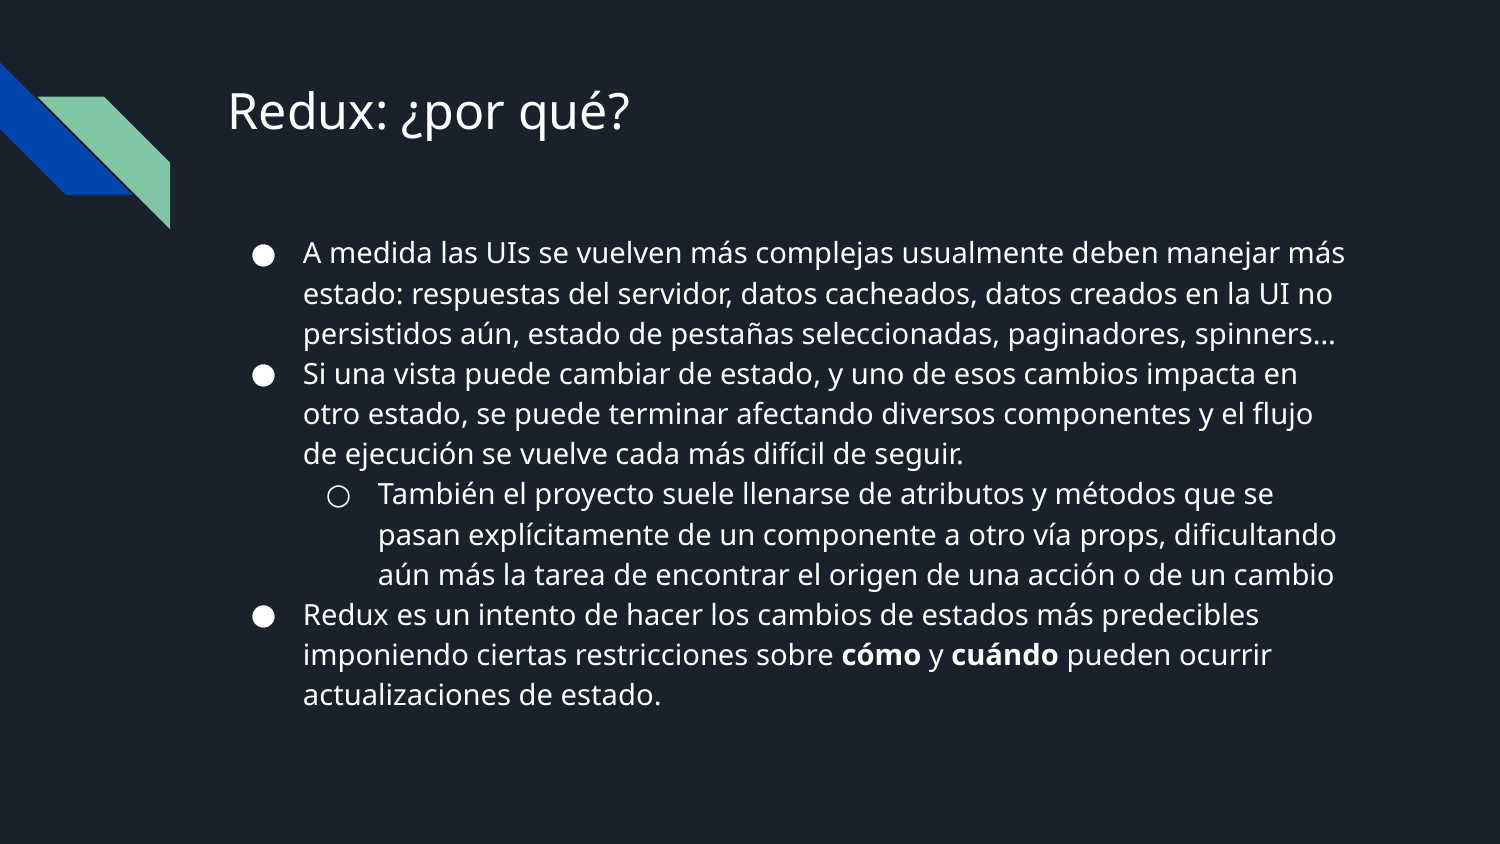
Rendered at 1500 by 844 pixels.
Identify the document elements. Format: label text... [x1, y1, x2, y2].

title Redux: ¿por qué? [212, 64, 1368, 214]
list A medida las UIs se vuelven más complejas usualmente deben manejar más estado: respuestas del servidor, datos cacheados, datos creados en la UI no persistidos aún, estado de pestañas seleccionadas, paginadores, spinners… Si una vista puede cambiar de estado, y uno de esos cambios impacta en otro estado, se puede terminar afectando diversos componentes y el flujo de ejecución se vuelve cada más difícil de seguir. También el proyecto suele llenarse de atributos y métodos que se pasan explícitamente de un componente a otro vía props, dificultando aún más la tarea de encontrar el origen de una acción o de un cambio Redux es un intento de hacer los cambios de estados más predecibles imponiendo ciertas restricciones sobre cómo y cuándo pueden ocurrir actualizaciones de estado. [212, 214, 1368, 783]
